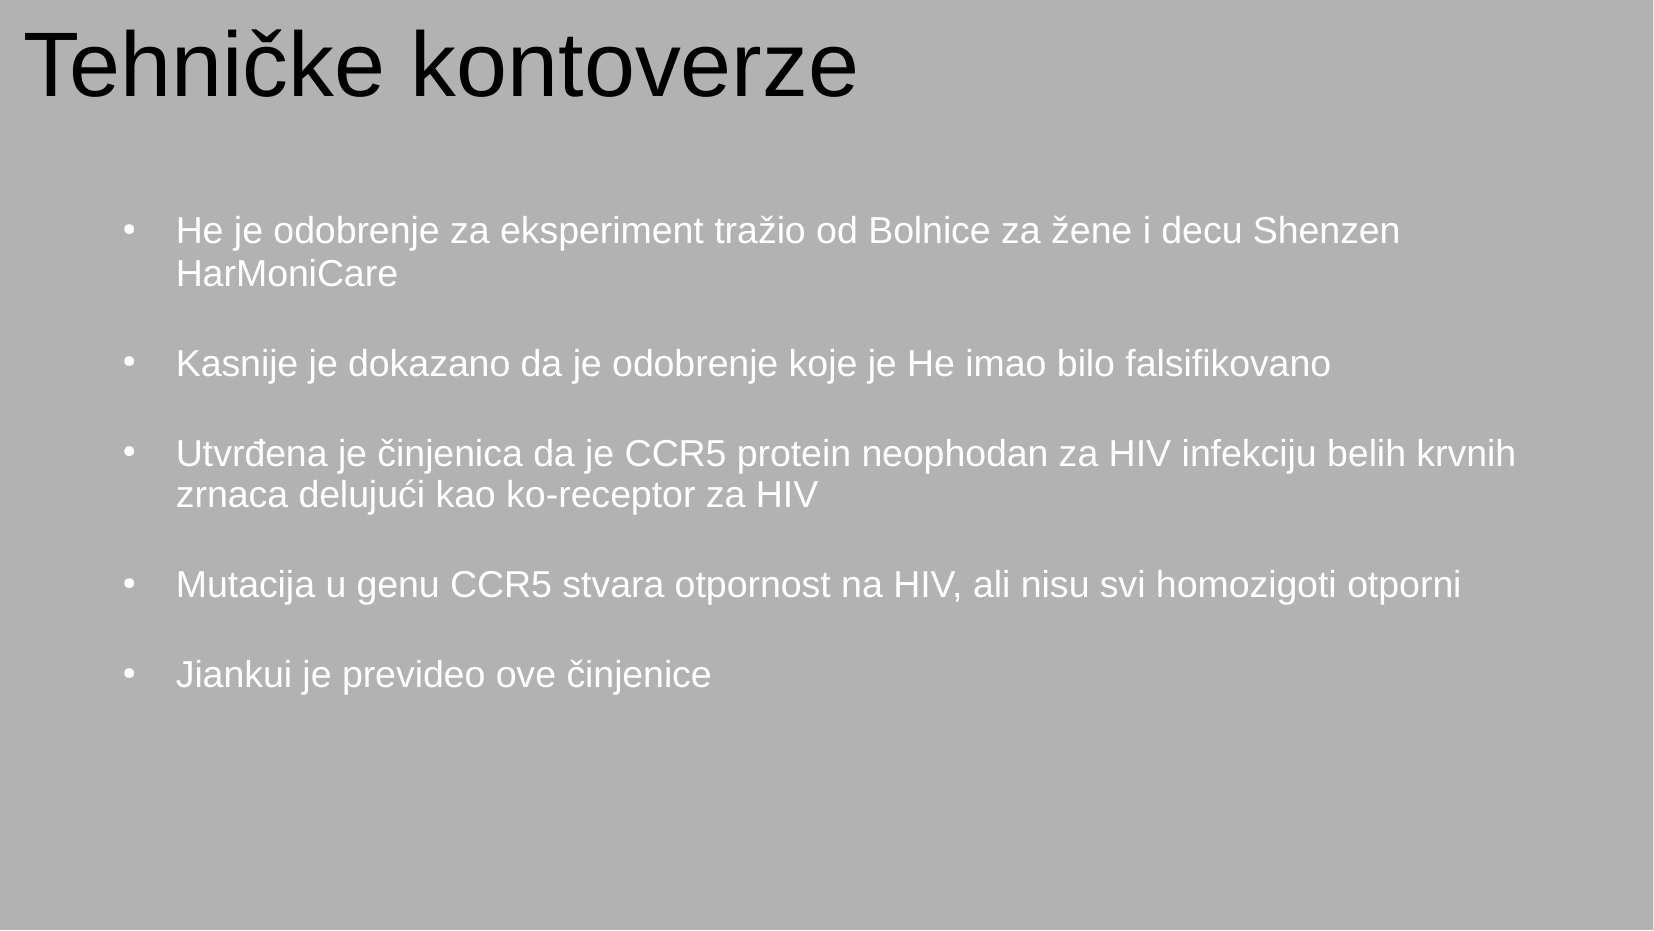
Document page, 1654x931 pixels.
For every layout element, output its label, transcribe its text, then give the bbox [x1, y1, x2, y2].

title Tehničke kontoverze [23, 11, 1589, 119]
list He je odobrenje za eksperiment tražio od Bolnice za žene i decu Shenzen HarMoniCare Kasnije je dokazano da je odobrenje koje je He imao bilo falsifikovano Utvrđena je činjenica da je CCR5 protein neophodan za HIV infekciju belih krvnih zrnaca delujući kao ko-receptor za HIV Mutacija u genu CCR5 stvara otpornost na HIV, ali nisu svi homozigoti otporni Jiankui je prevideo ove činjenice [105, 210, 1561, 751]
